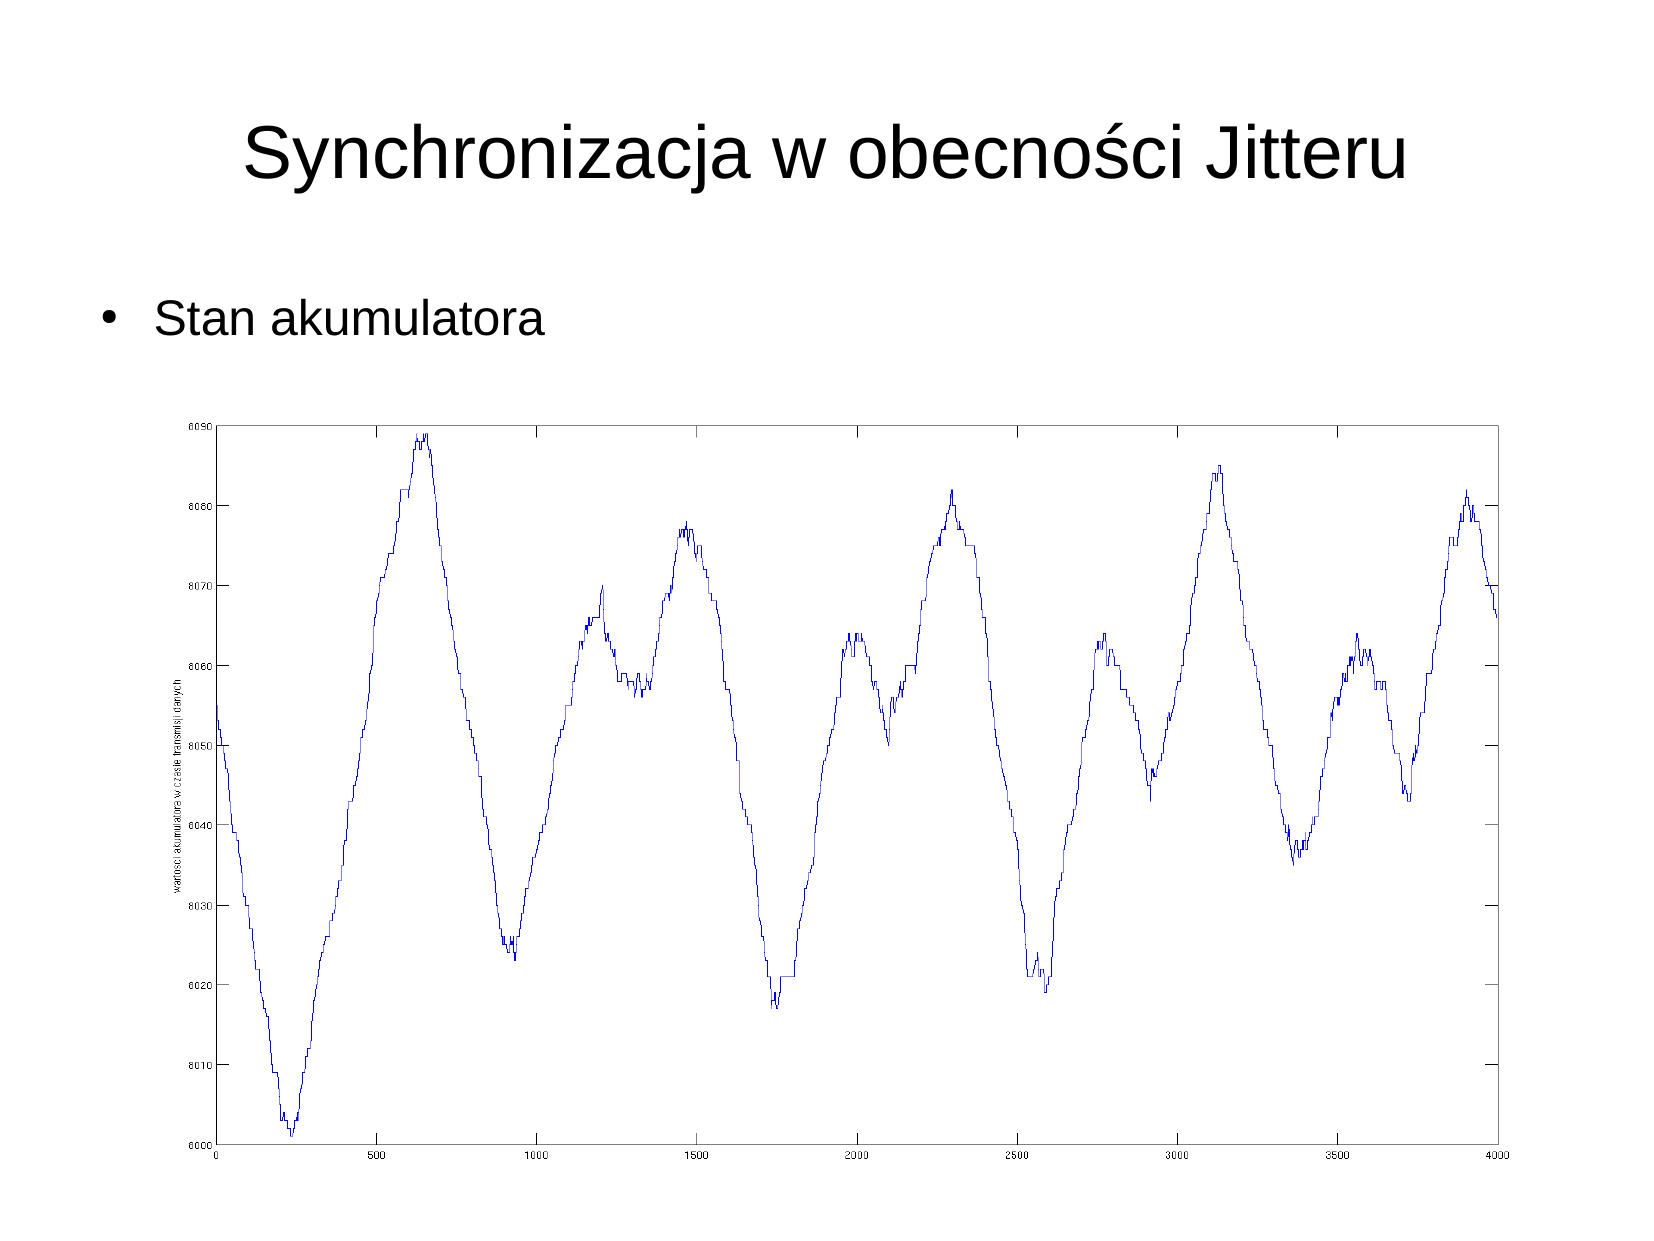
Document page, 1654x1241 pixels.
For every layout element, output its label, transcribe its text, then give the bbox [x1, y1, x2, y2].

title Synchronizacja w obecności Jitteru [82, 49, 1571, 257]
picture [0, 359, 1654, 1241]
list Stan akumulatora [82, 290, 1571, 359]
